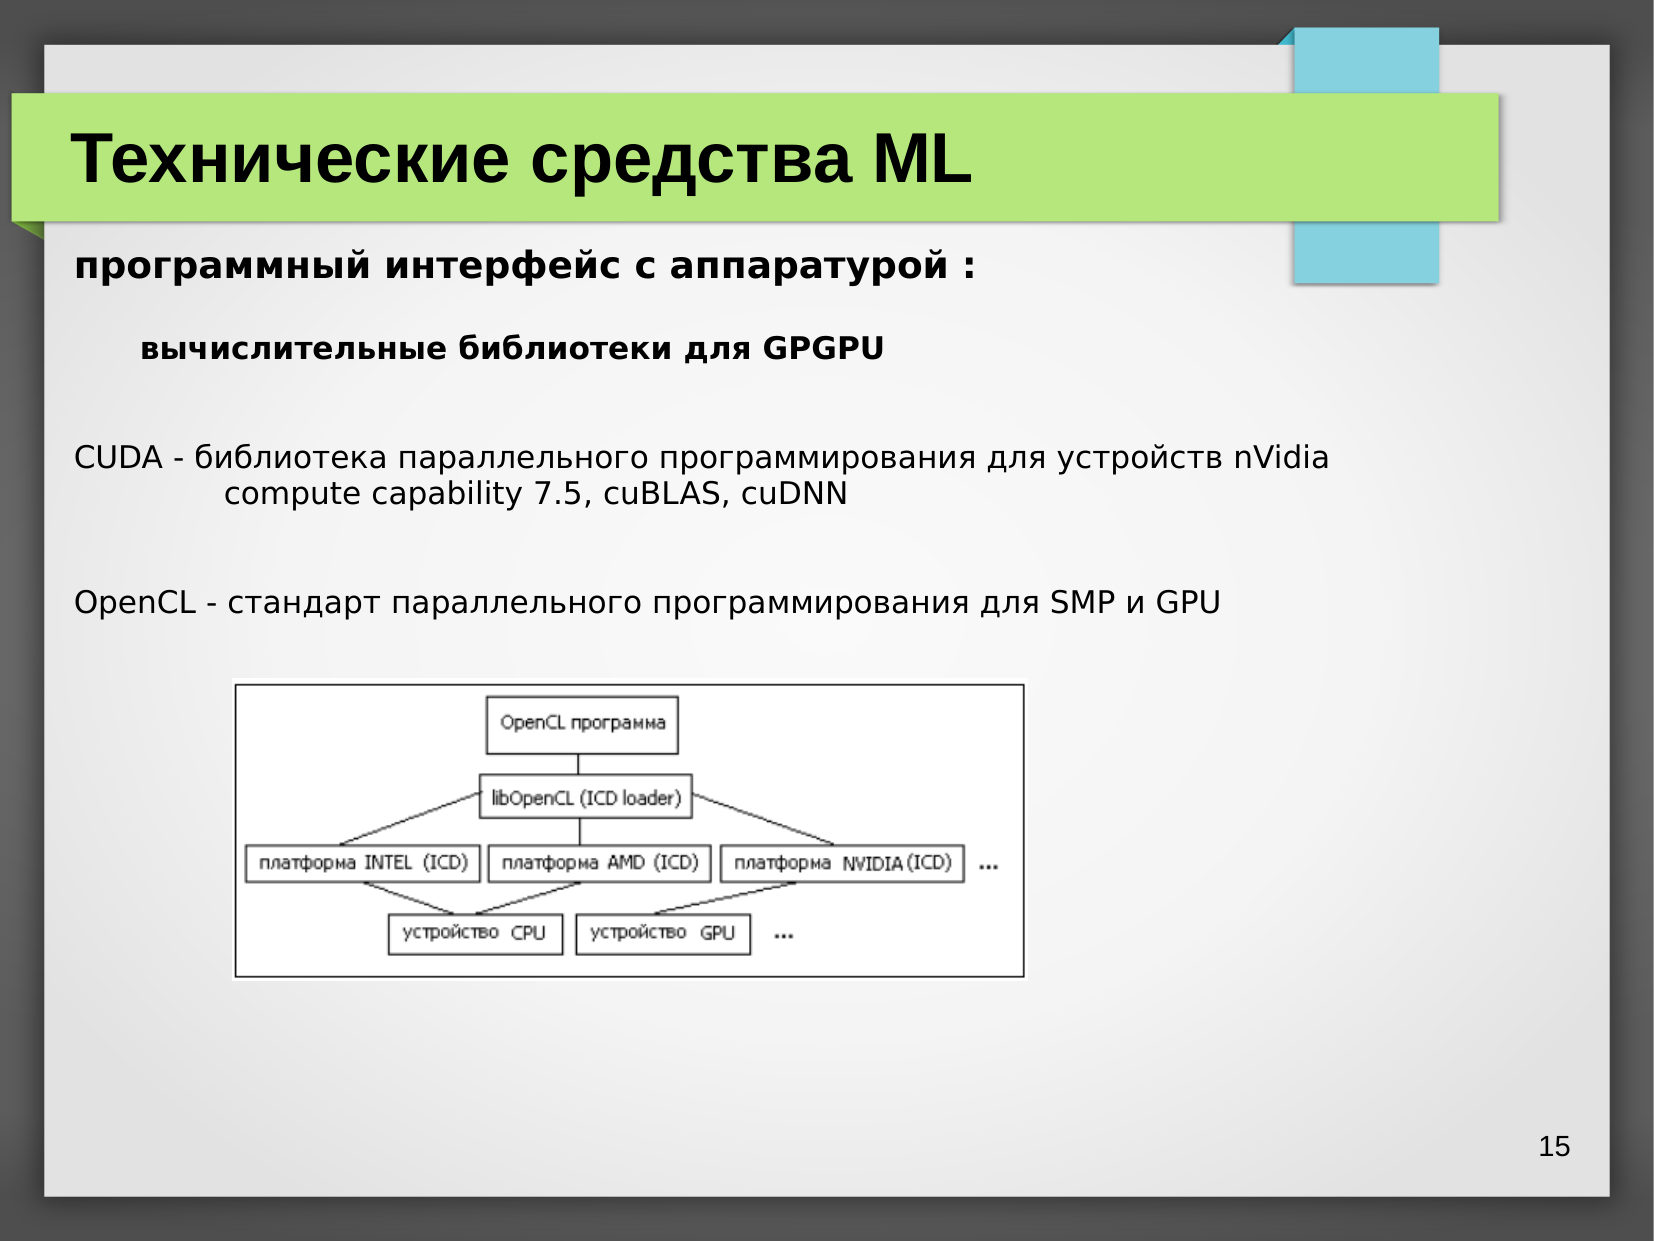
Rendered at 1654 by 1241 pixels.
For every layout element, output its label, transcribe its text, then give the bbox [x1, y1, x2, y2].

picture [0, 0, 1654, 1241]
title Технические средства ML [70, 118, 1205, 199]
text_box программный интерфейс с аппаратурой : вычислительные библиотеки для GPGPU CUDA - библиотека параллельного программирования для устройств nVidia compute capability 7.5, cuBLAS, cuDNN OpenCL - стандарт параллельного программирования для SMP и GPU [59, 236, 1583, 674]
